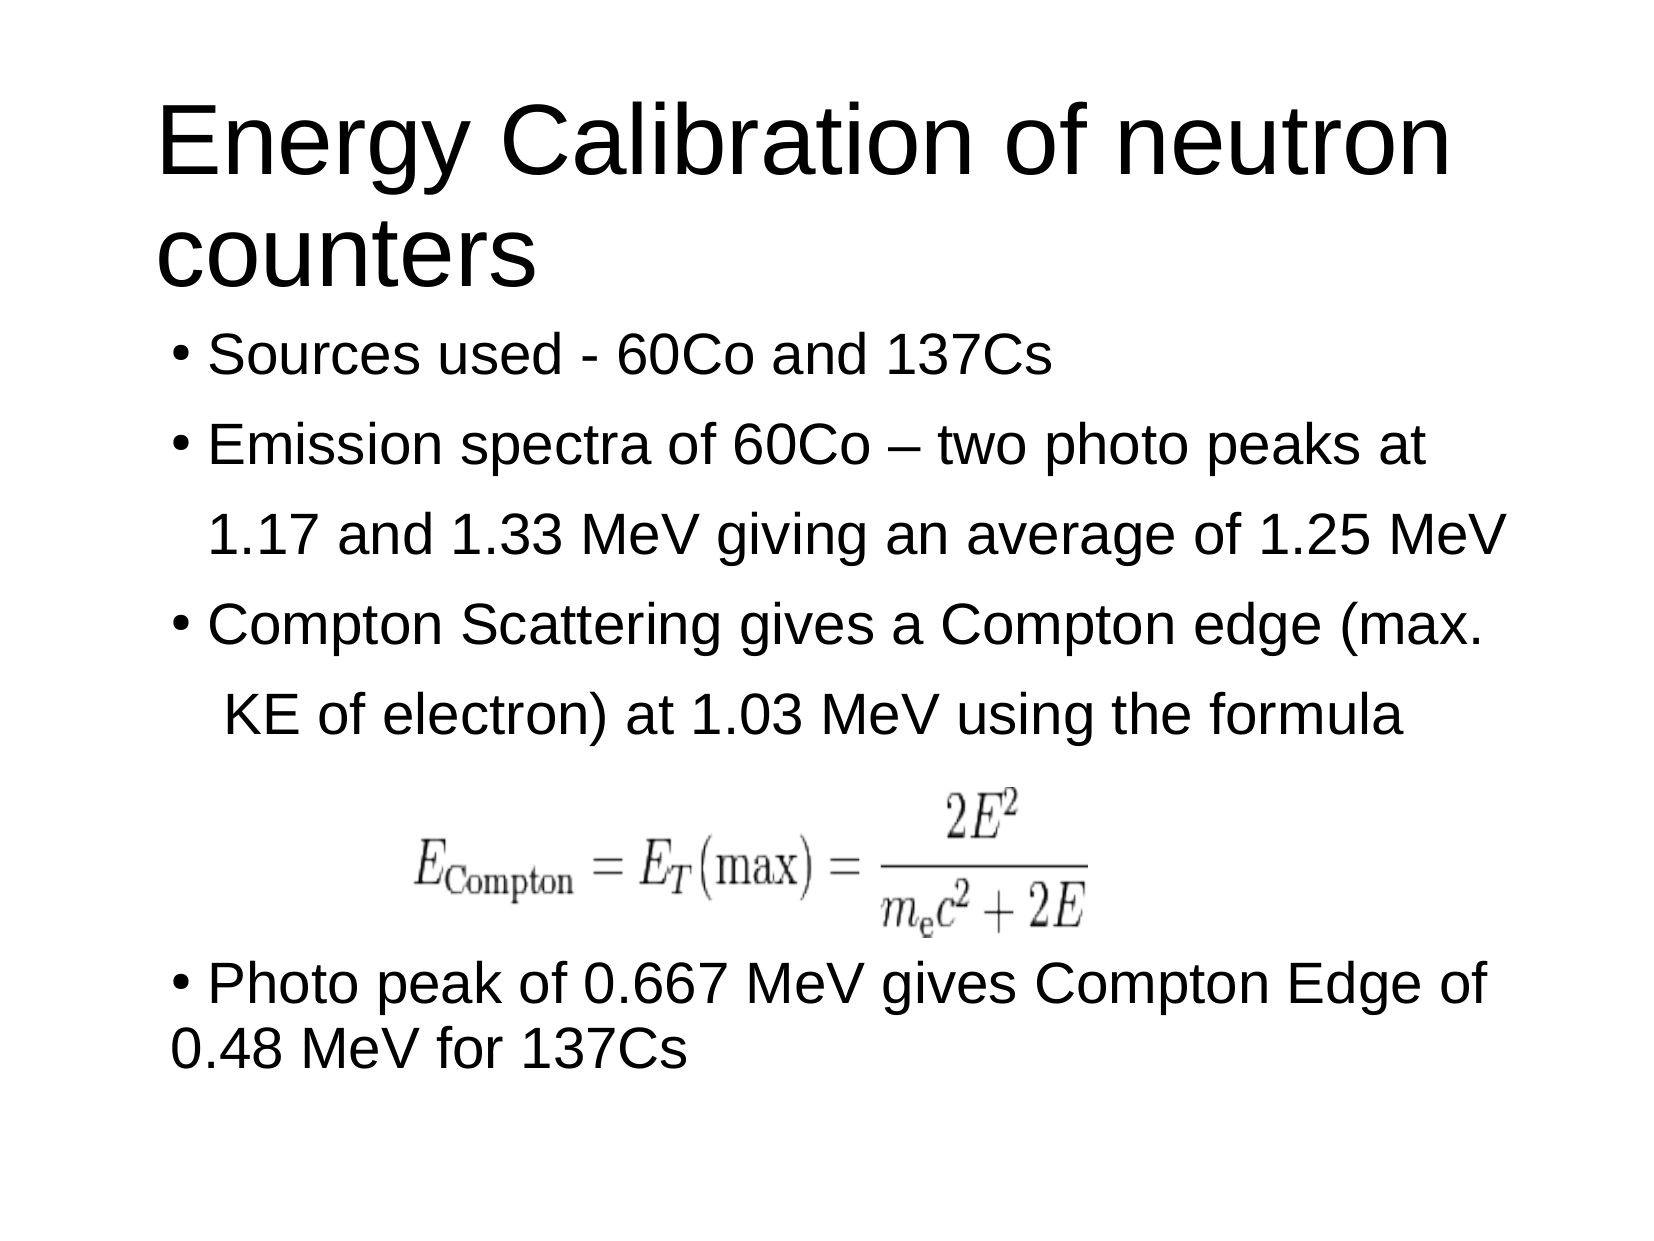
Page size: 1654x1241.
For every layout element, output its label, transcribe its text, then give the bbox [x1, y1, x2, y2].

text_box [819, 605, 850, 677]
picture [412, 787, 1088, 938]
text_box Sources used - 60Co and 137Cs Emission spectra of 60Co – two photo peaks at 1.17 and 1.33 MeV giving an average of 1.25 MeV Compton Scattering gives a Compton edge (max. KE of electron) at 1.03 MeV using the formula Photo peak of 0.667 MeV gives Compton Edge of 0.48 MeV for 137Cs [155, 316, 1570, 1089]
text_box Energy Calibration of neutron counters [140, 77, 1654, 316]
